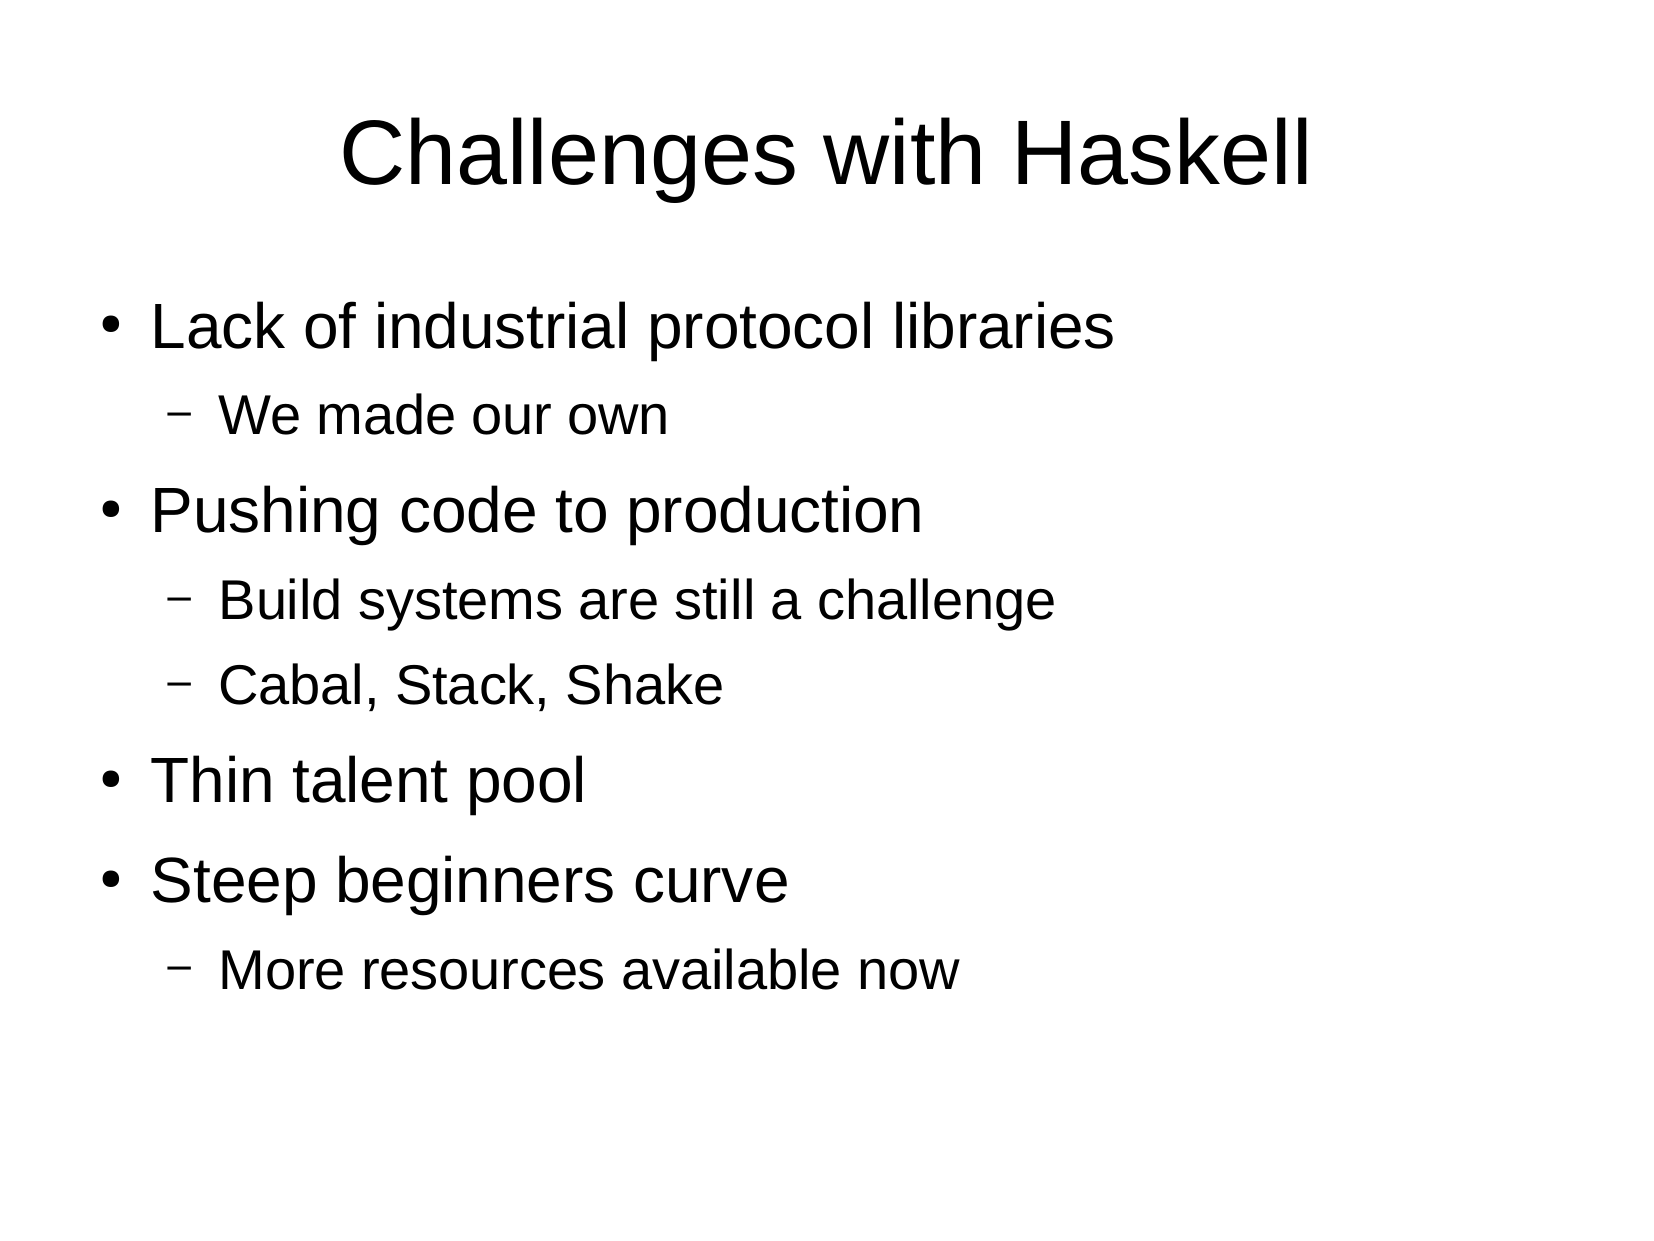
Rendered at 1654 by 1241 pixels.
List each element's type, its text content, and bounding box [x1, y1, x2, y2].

title Challenges with Haskell [82, 49, 1571, 257]
list Lack of industrial protocol libraries We made our own Pushing code to production Build systems are still a challenge Cabal, Stack, Shake Thin talent pool Steep beginners curve More resources available now [82, 290, 1571, 1010]
